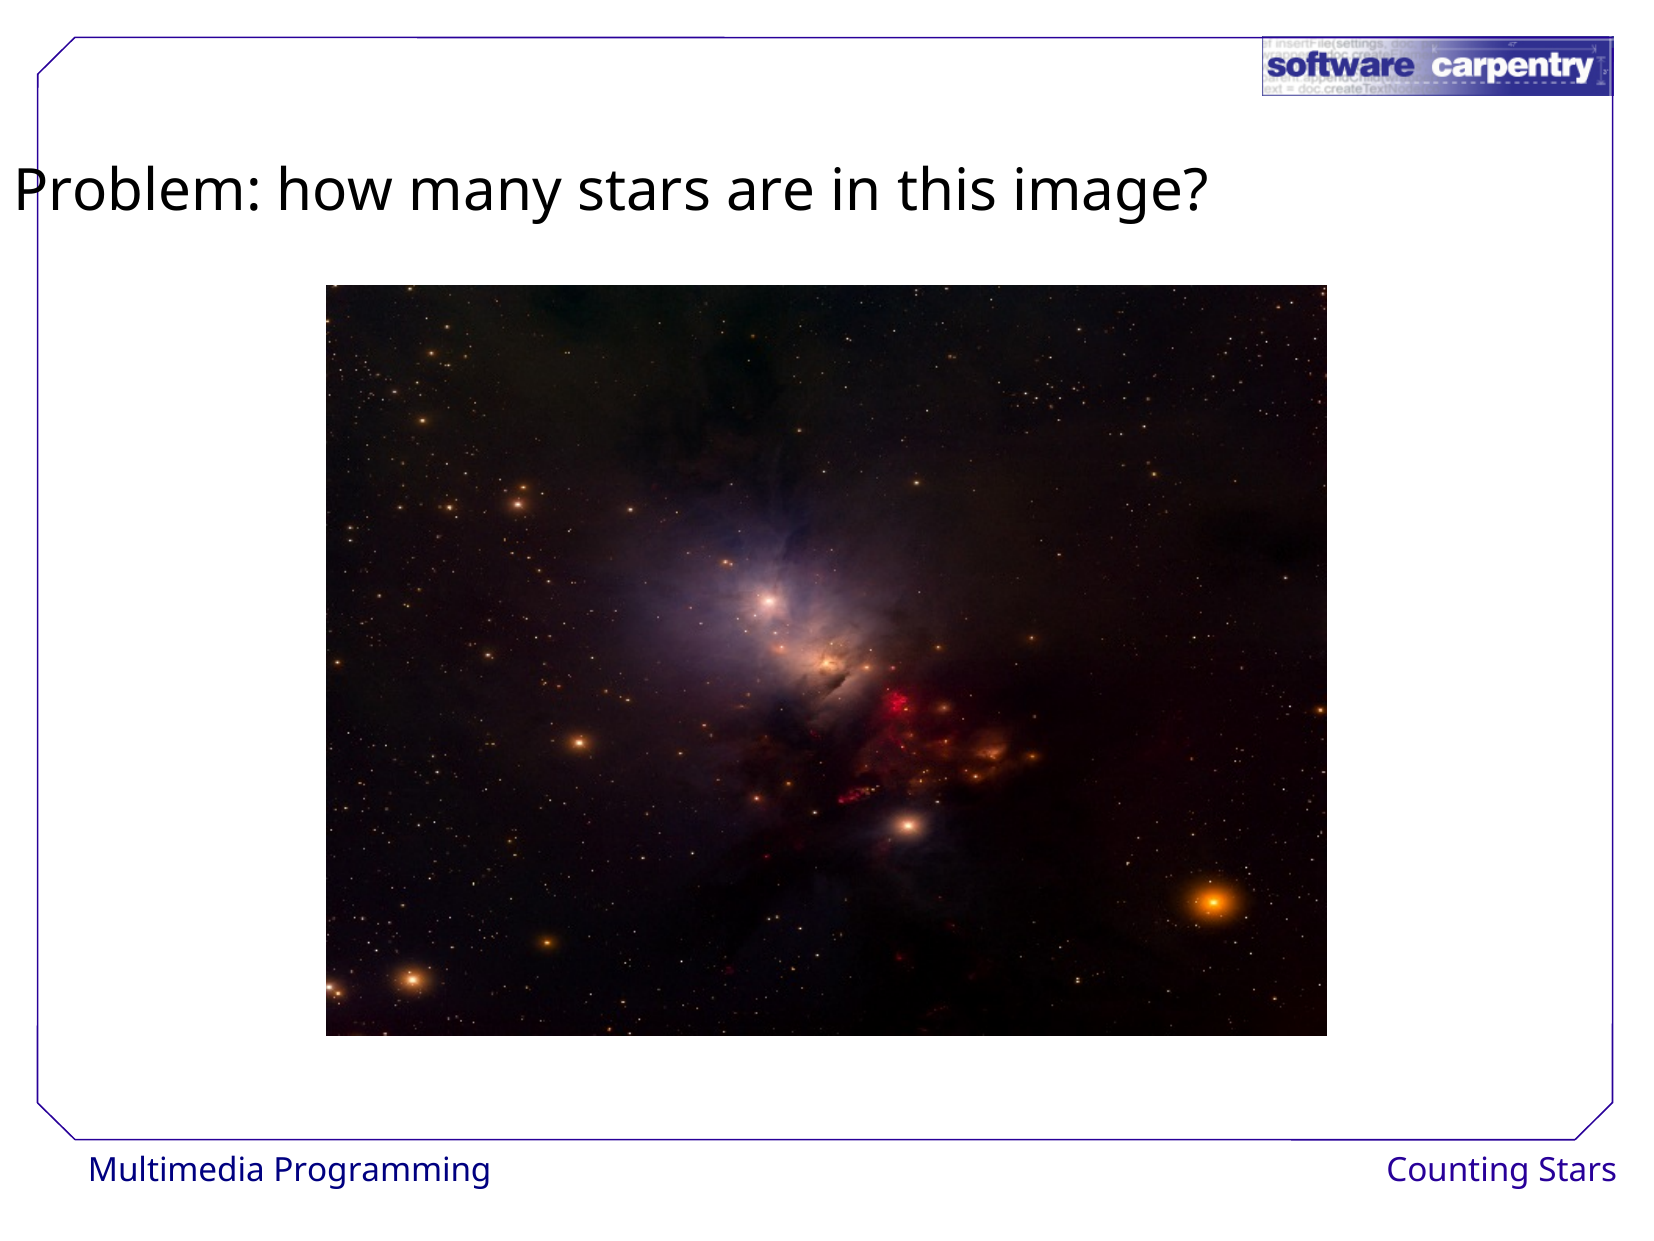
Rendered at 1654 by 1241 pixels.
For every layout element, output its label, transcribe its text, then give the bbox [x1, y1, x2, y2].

text_box Problem: how many stars are in this image? [0, 109, 1374, 231]
picture [1262, 36, 1614, 96]
picture [326, 285, 1327, 1036]
